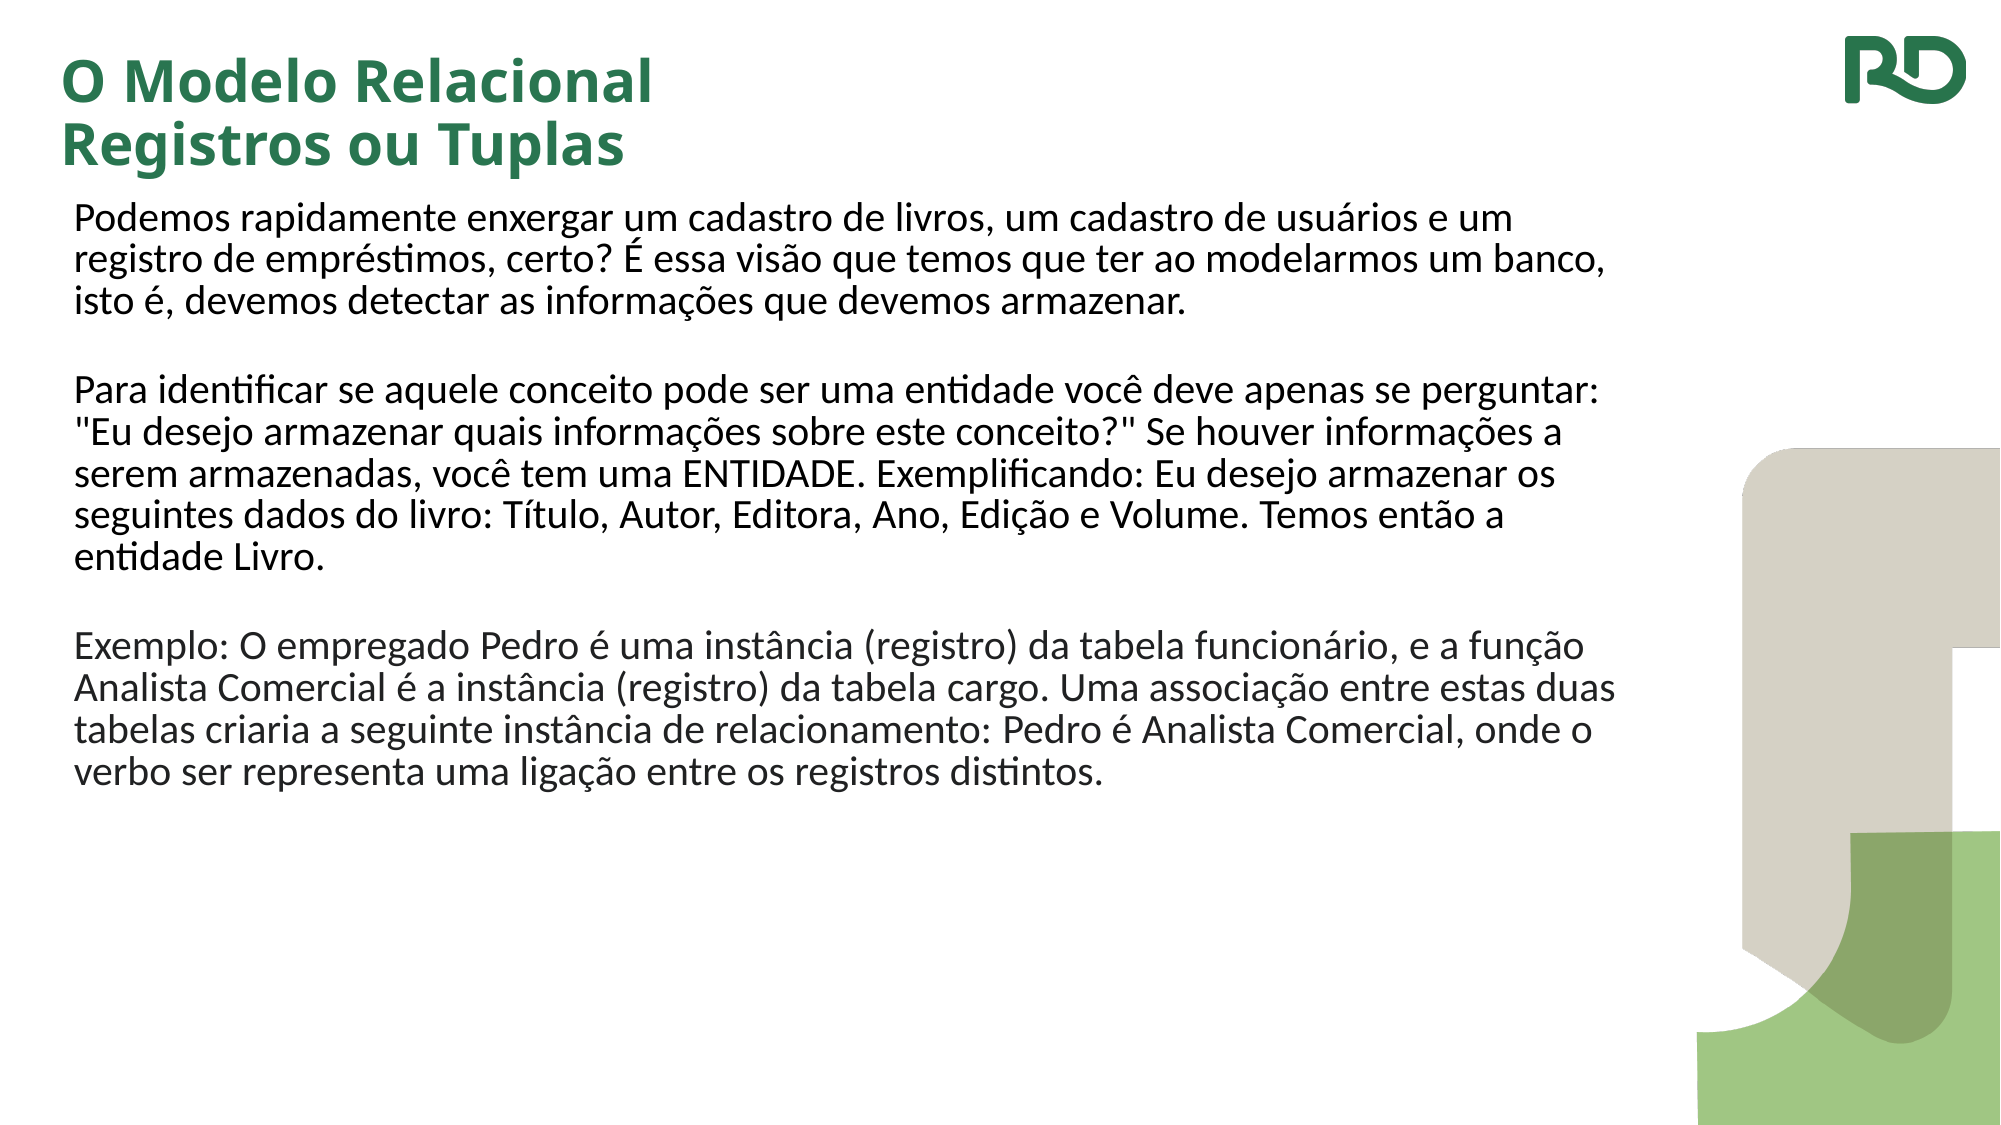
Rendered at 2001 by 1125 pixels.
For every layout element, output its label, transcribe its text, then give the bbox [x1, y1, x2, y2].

picture [1683, 416, 2000, 1125]
text_box O Modelo Relacional Registros ou Tuplas [45, 45, 1489, 193]
text_box Podemos rapidamente enxergar um cadastro de livros, um cadastro de usuários e um registro de empréstimos, certo? É essa visão que temos que ter ao modelarmos um banco, isto é, devemos detectar as informações que devemos armazenar. Para identificar se aquele conceito pode ser uma entidade você deve apenas se perguntar: "Eu desejo armazenar quais informações sobre este conceito?" Se houver informações a serem armazenadas, você tem uma ENTIDADE. Exemplificando: Eu desejo armazenar os seguintes dados do livro: Título, Autor, Editora, Ano, Edição e Volume. Temos então a entidade Livro. Exemplo: O empregado Pedro é uma instância (registro) da tabela funcionário, e a função Analista Comercial é a instância (registro) da tabela cargo. Uma associação entre estas duas tabelas criaria a seguinte instância de relacionamento: Pedro é Analista Comercial, onde o verbo ser representa uma ligação entre os registros distintos. [59, 192, 1666, 803]
